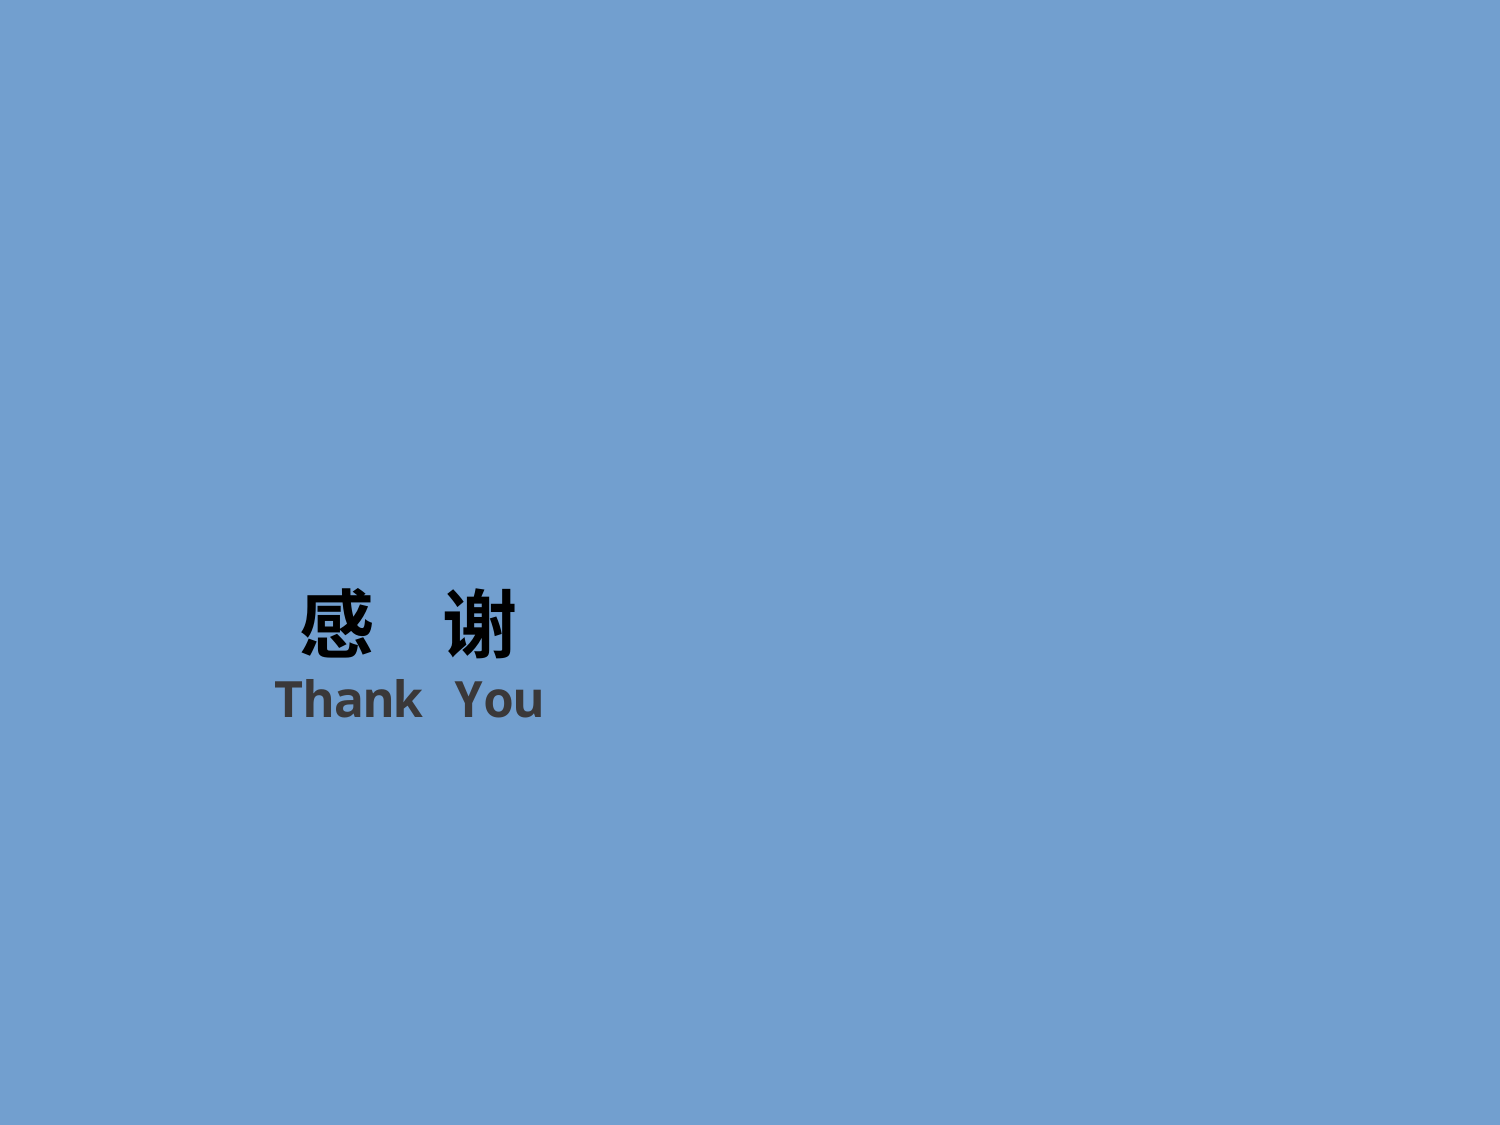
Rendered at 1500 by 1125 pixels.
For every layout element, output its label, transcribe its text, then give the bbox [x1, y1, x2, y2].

title 感 谢 Thank You [0, 531, 965, 773]
